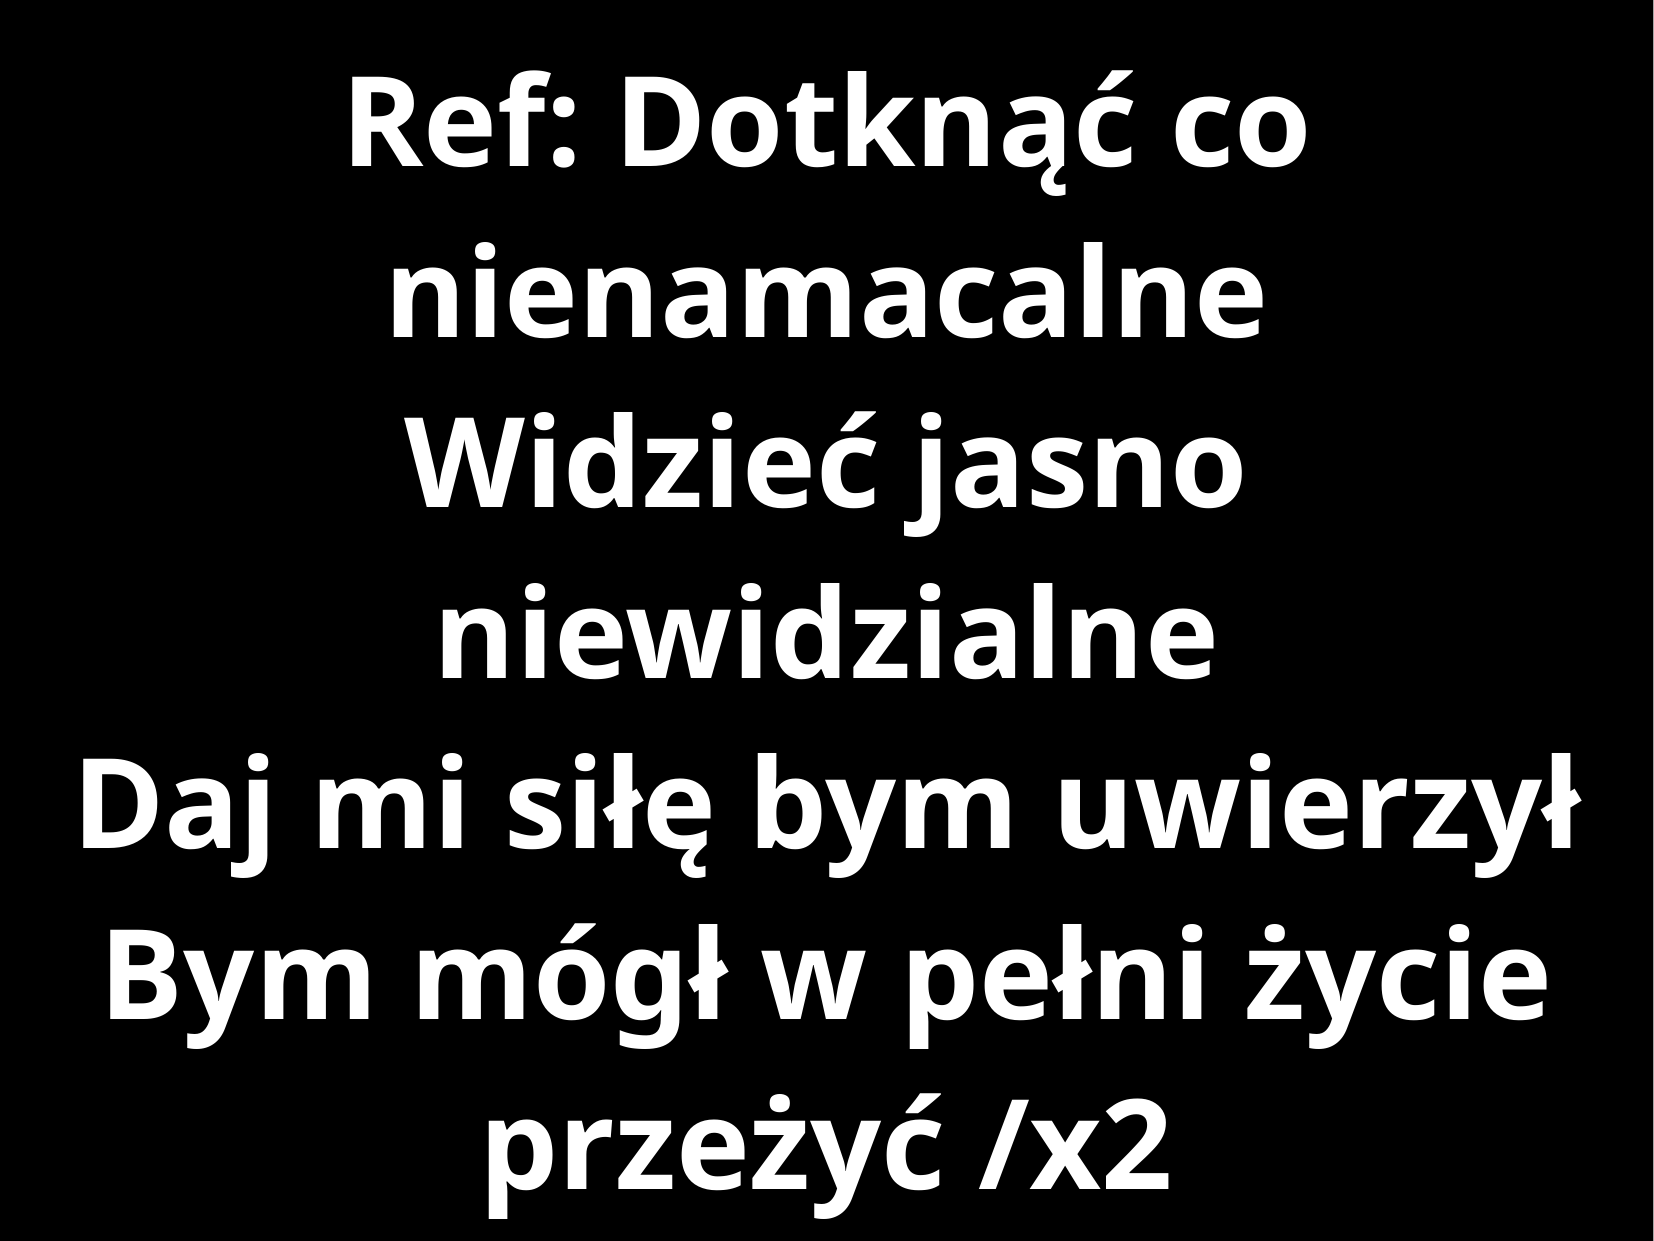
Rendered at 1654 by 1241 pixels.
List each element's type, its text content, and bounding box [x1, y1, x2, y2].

title Ref: Dotknąć co nienamacalne Widzieć jasno niewidzialne Daj mi siłę bym uwierzył Bym mógł w pełni życie przeżyć /x2 [0, 0, 1654, 1241]
